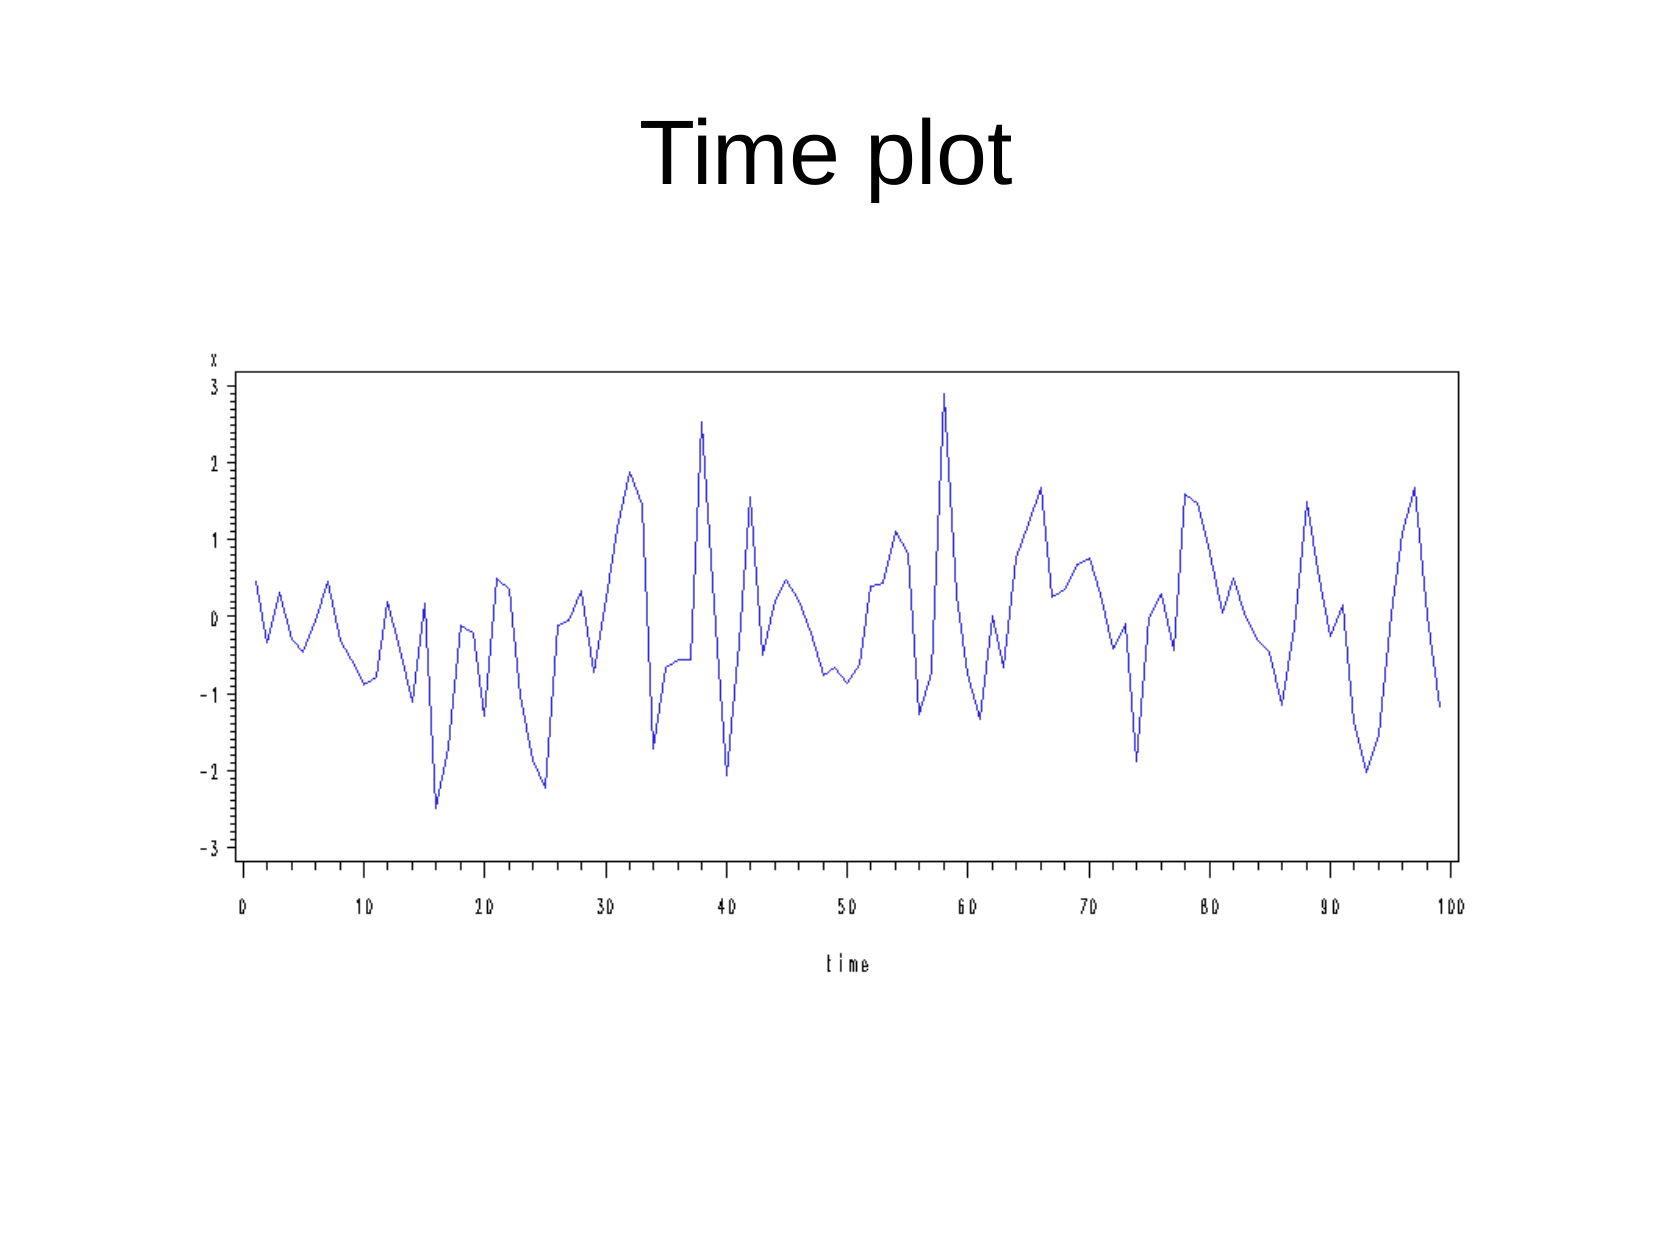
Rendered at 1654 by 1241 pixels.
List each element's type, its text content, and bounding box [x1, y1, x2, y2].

picture [182, 251, 1480, 994]
title Time plot [82, 56, 1571, 250]
